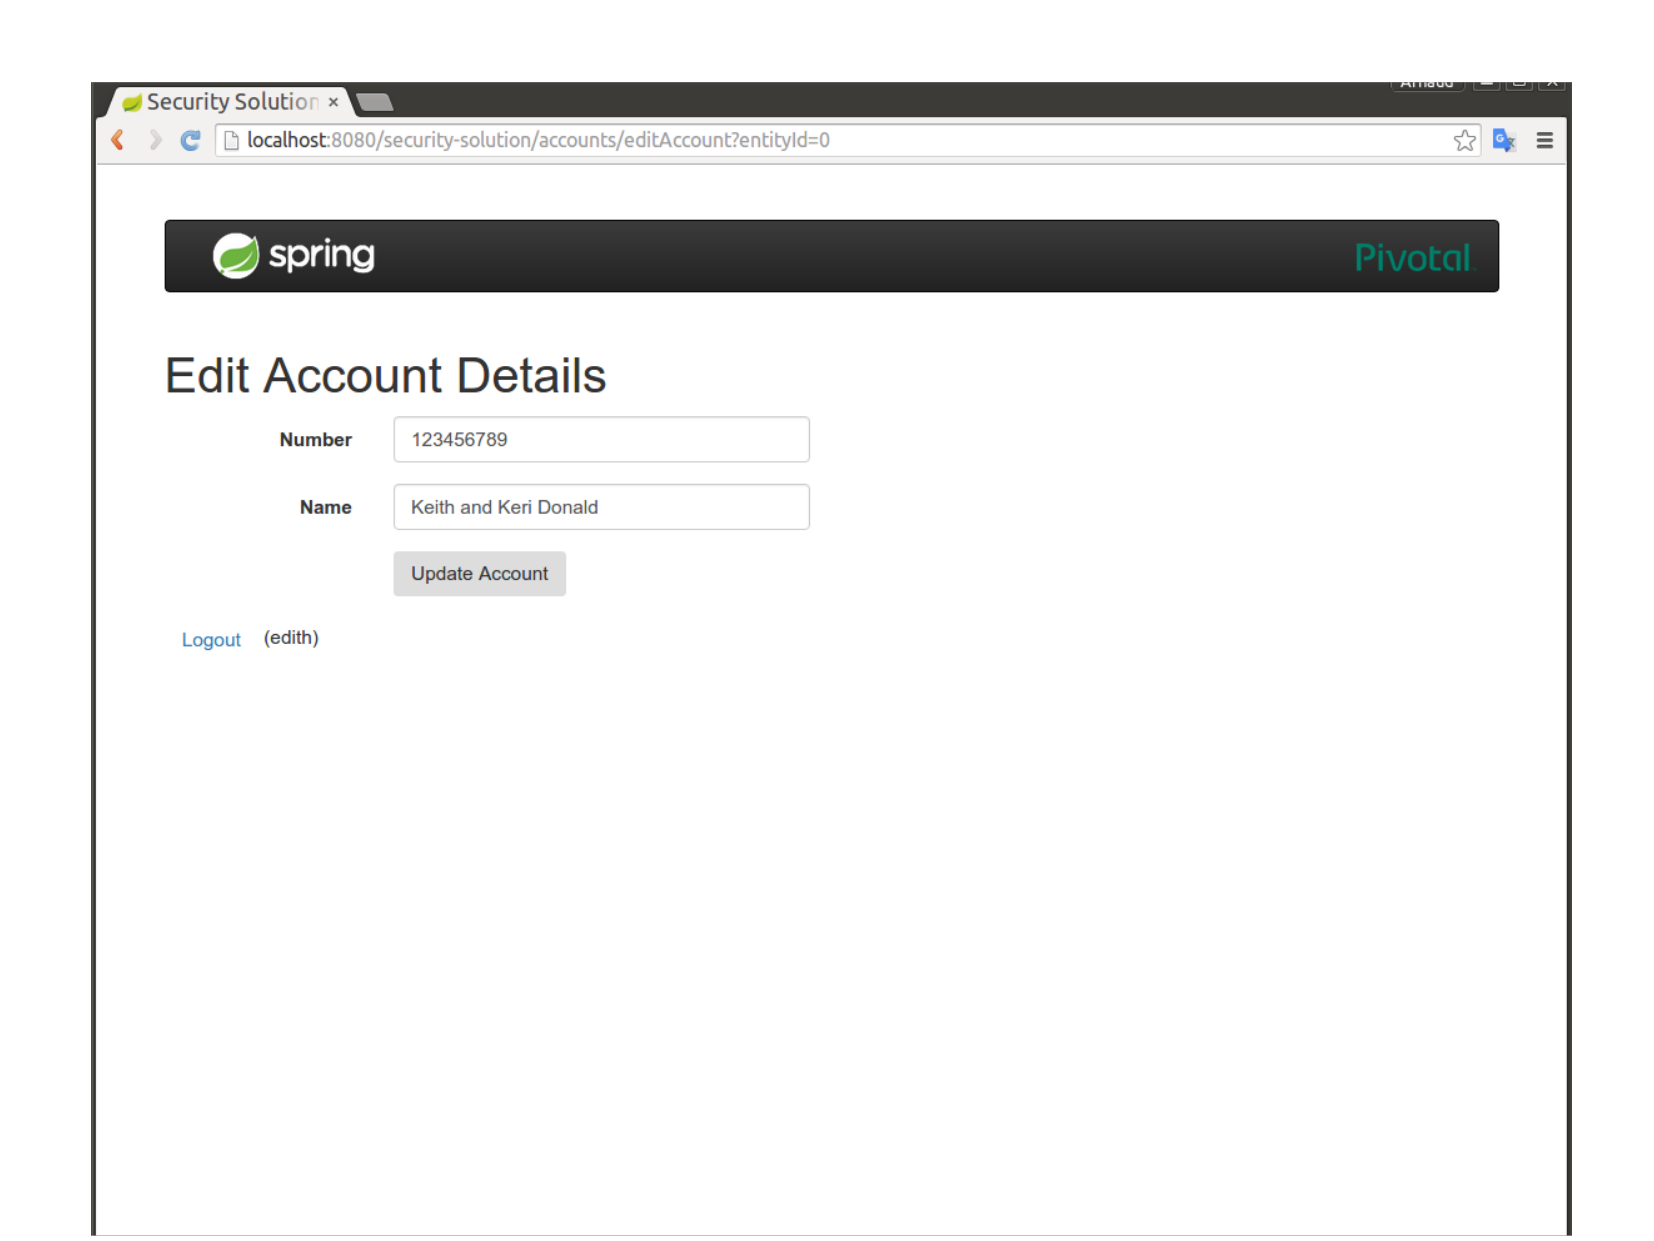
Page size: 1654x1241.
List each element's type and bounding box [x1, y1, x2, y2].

picture [91, 66, 1572, 1241]
